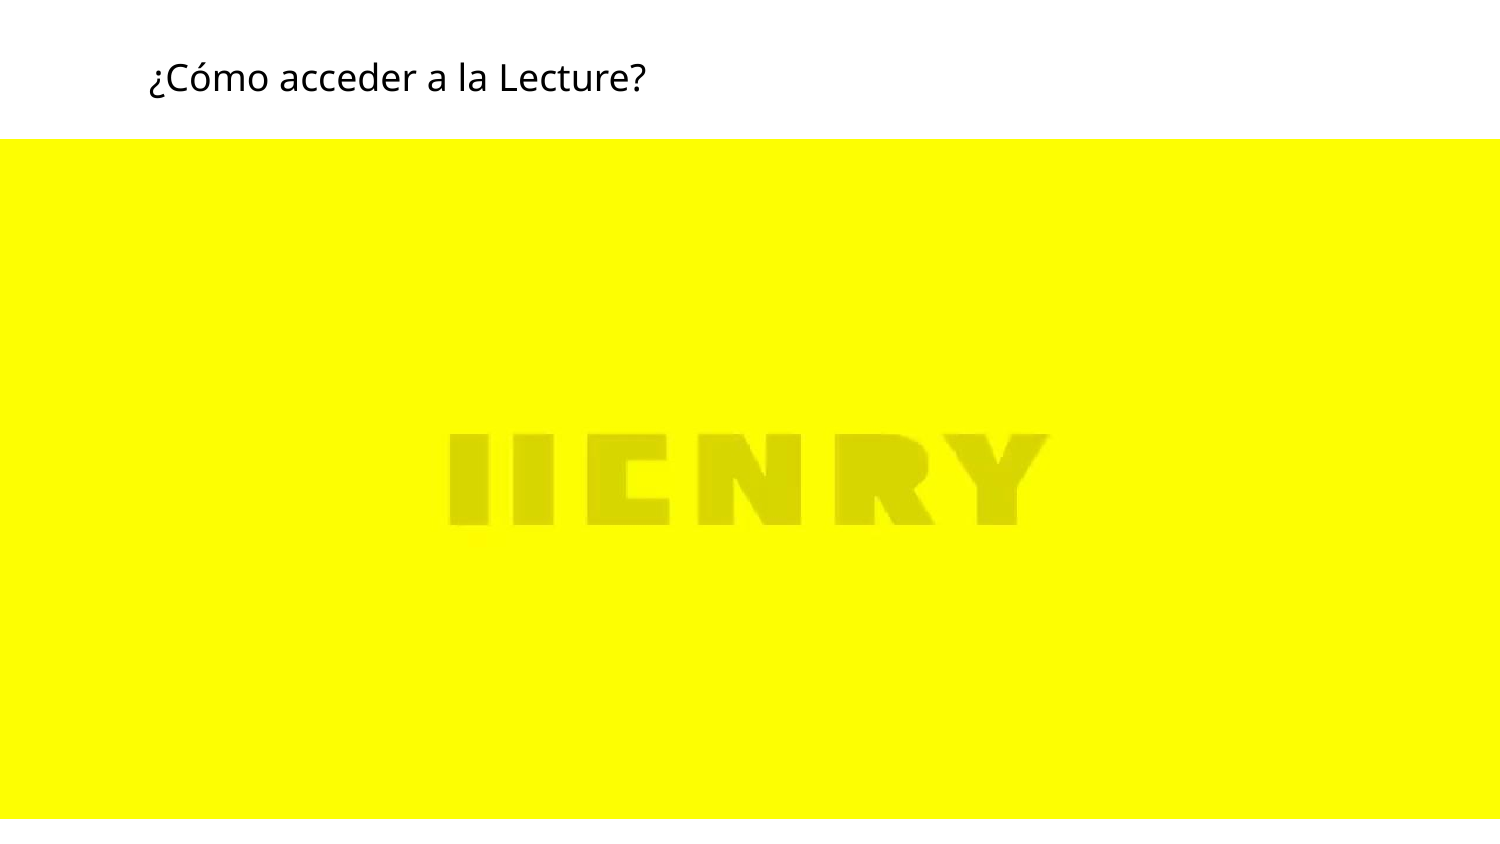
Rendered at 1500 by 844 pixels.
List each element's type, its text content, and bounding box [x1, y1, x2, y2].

text_box ¿Cómo acceder a la Lecture? [134, 38, 762, 114]
picture [0, 139, 1500, 819]
